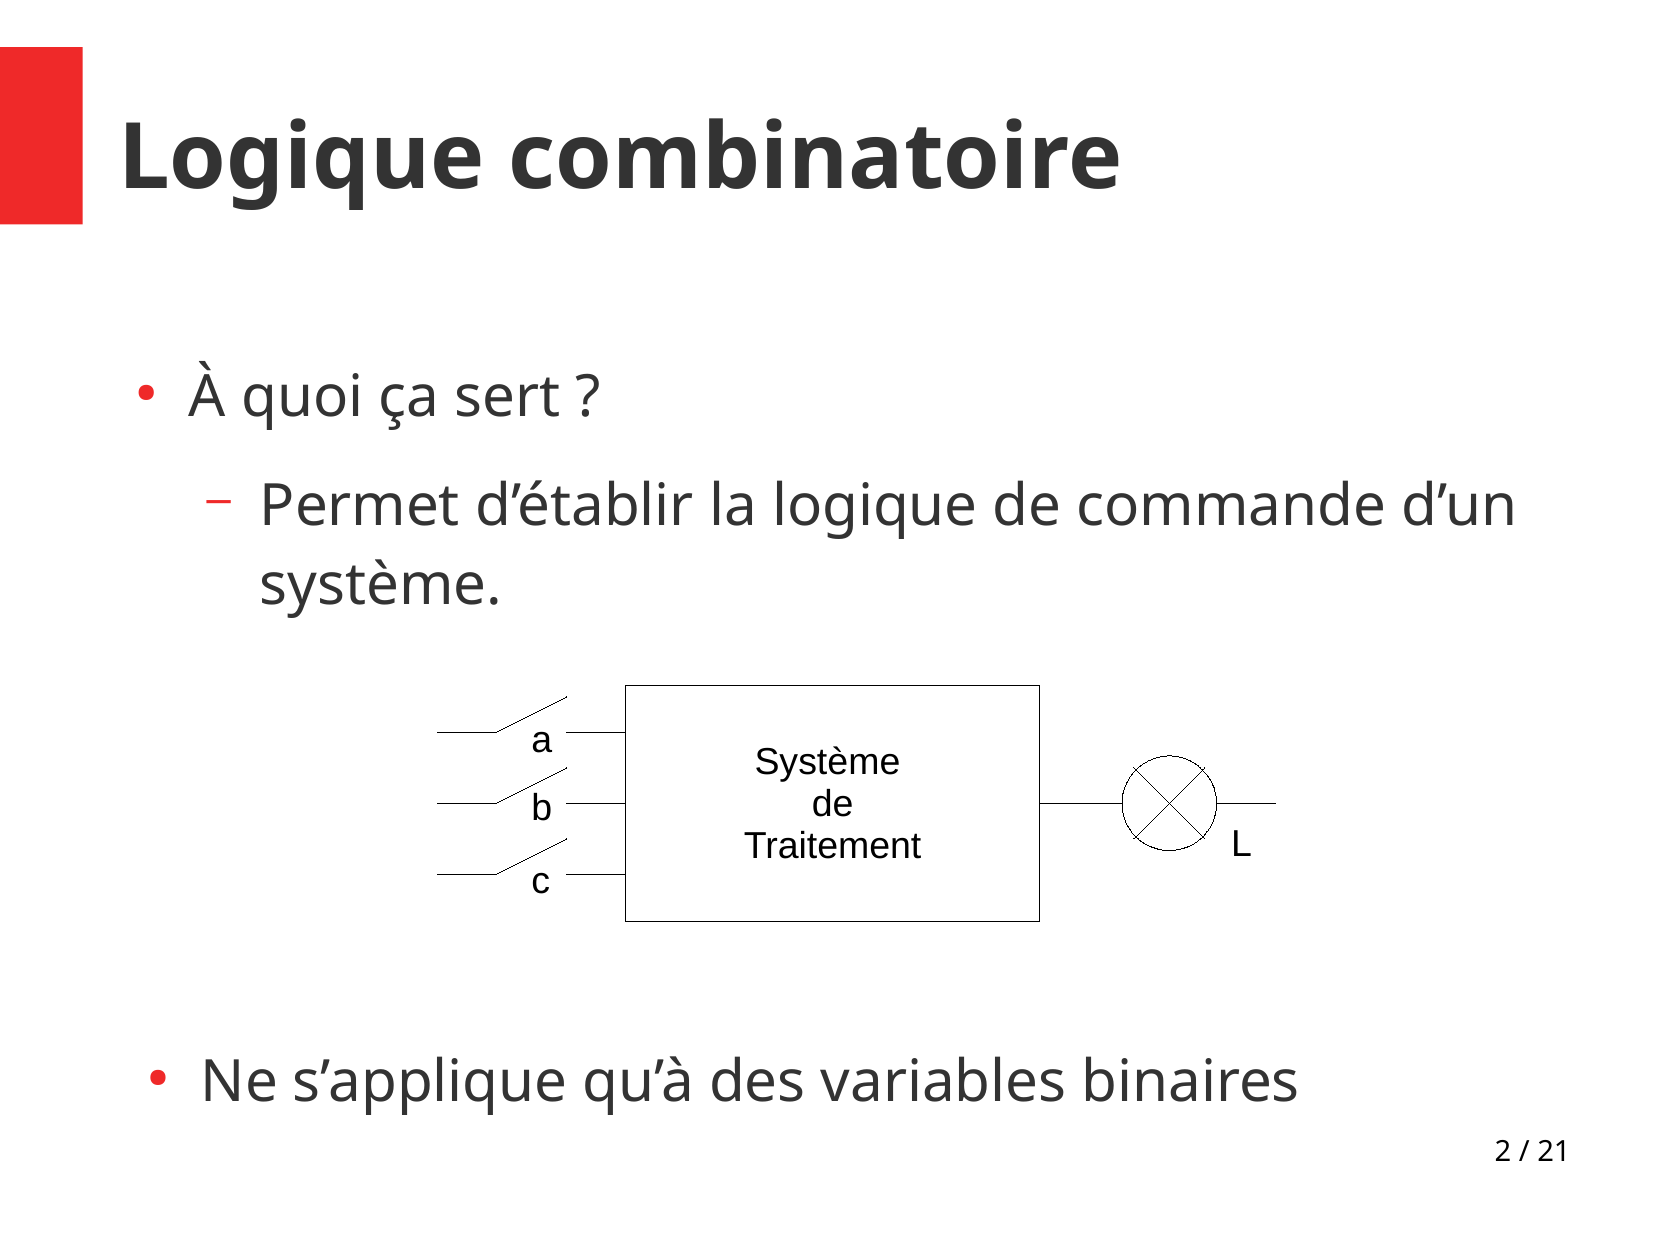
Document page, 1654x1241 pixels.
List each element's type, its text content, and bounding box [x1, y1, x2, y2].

text_box b [516, 779, 567, 837]
text_box Système de Traitement [625, 685, 1040, 922]
list Ne s’applique qu’à des variables binaires [129, 1039, 1548, 1241]
text_box L [1216, 814, 1300, 872]
title Logique combinatoire [118, 49, 1571, 257]
text_box c [516, 852, 565, 910]
text_box a [516, 710, 567, 768]
list À quoi ça sert ? Permet d’établir la logique de commande d’un système. [118, 354, 1536, 615]
